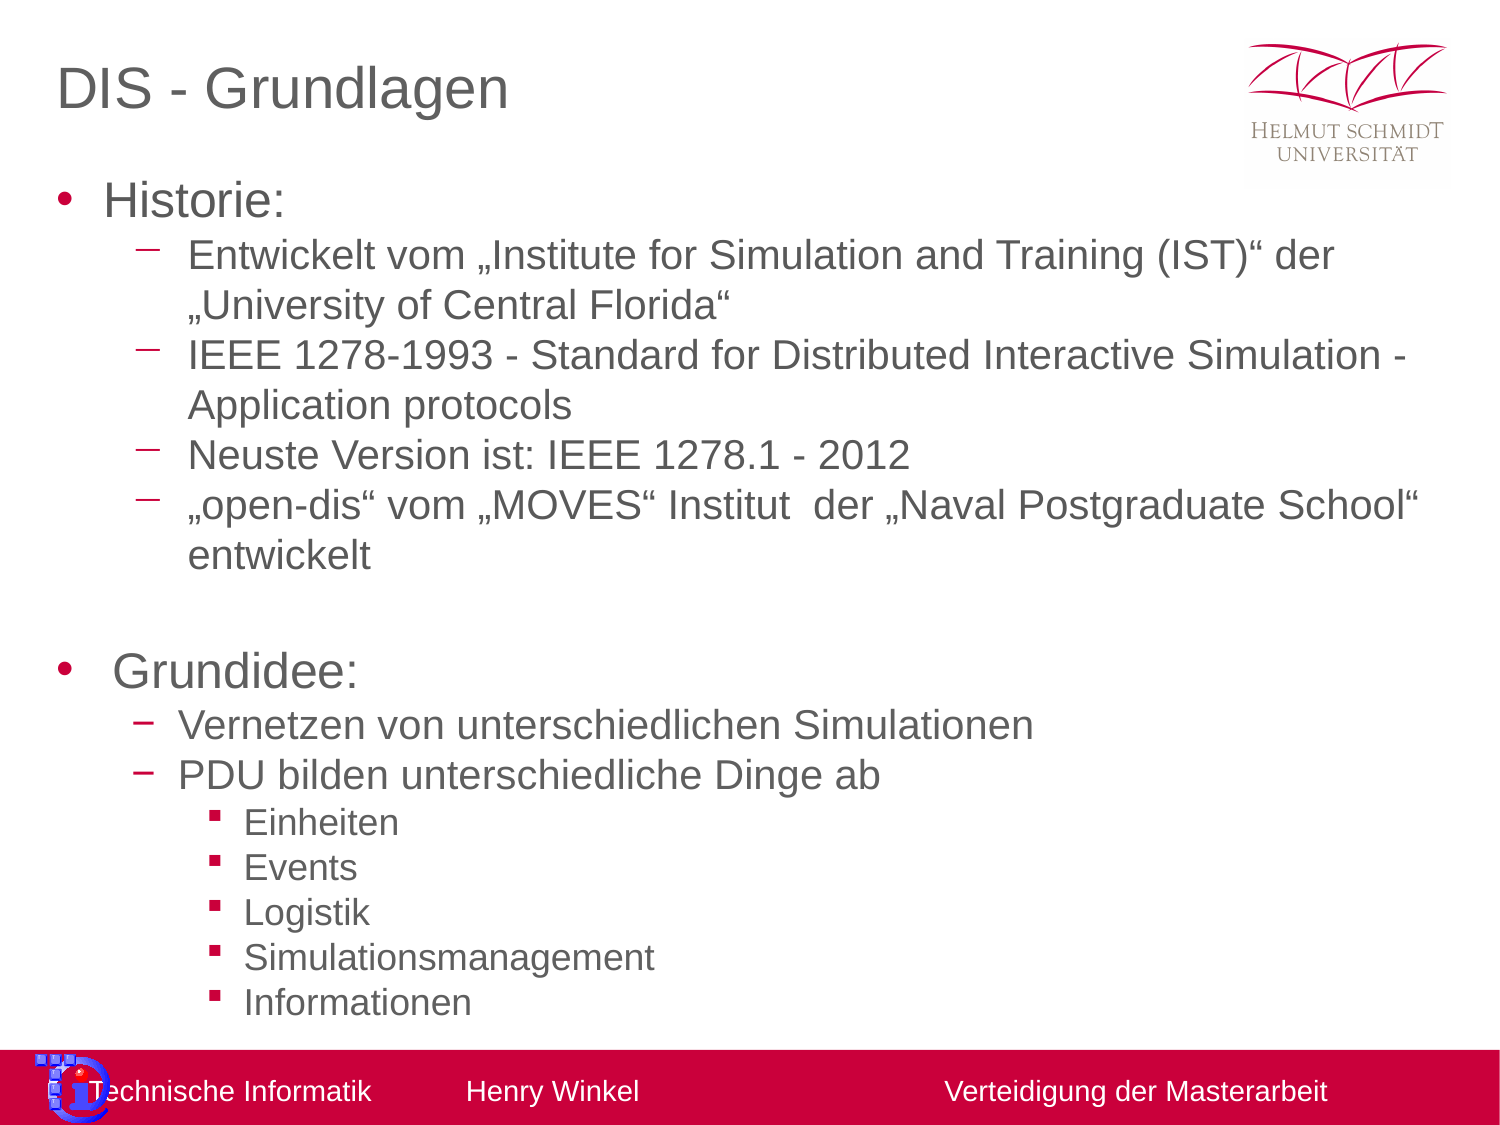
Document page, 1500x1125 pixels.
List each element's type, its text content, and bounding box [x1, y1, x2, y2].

text_box Historie: Entwickelt vom „Institute for Simulation and Training (IST)“ der „University of Central Florida“ IEEE 1278-1993 - Standard for Distributed Interactive Simulation - Application protocols Neuste Version ist: IEEE 1278.1 - 2012 „open-dis“ vom „MOVES“ Institut der „Naval Postgraduate School“ entwickelt Grundidee: Vernetzen von unterschiedlichen Simulationen PDU bilden unterschiedliche Dinge ab Einheiten Events Logistik Simulationsmanagement Informationen [41, 160, 1459, 1011]
text_box DIS - Grundlagen [41, 42, 1223, 160]
picture [1244, 38, 1451, 160]
